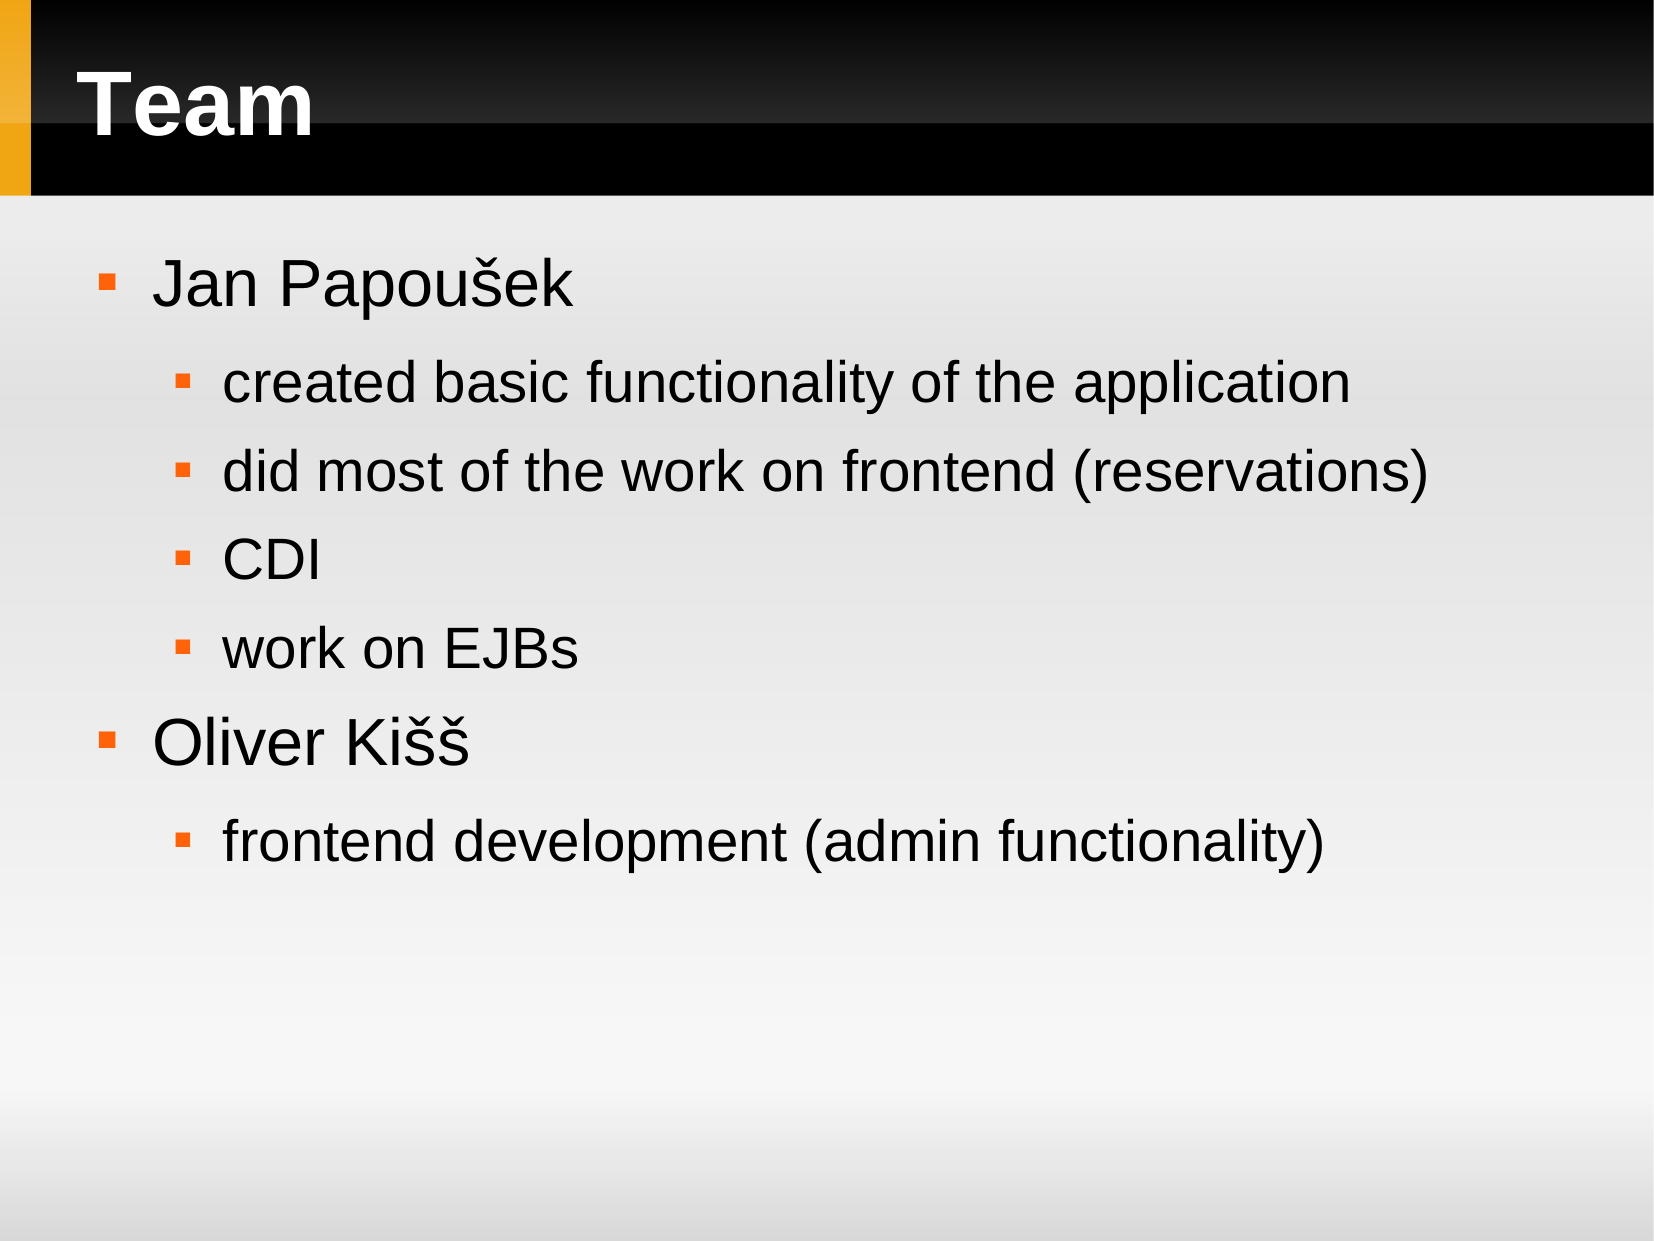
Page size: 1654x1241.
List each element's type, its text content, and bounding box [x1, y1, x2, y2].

list Jan Papoušek created basic functionality of the application did most of the work on frontend (reservations) CDI work on EJBs Oliver Kišš frontend development (admin functionality) [81, 245, 1570, 1065]
picture [0, 0, 1654, 1241]
title Team [76, 0, 1565, 208]
